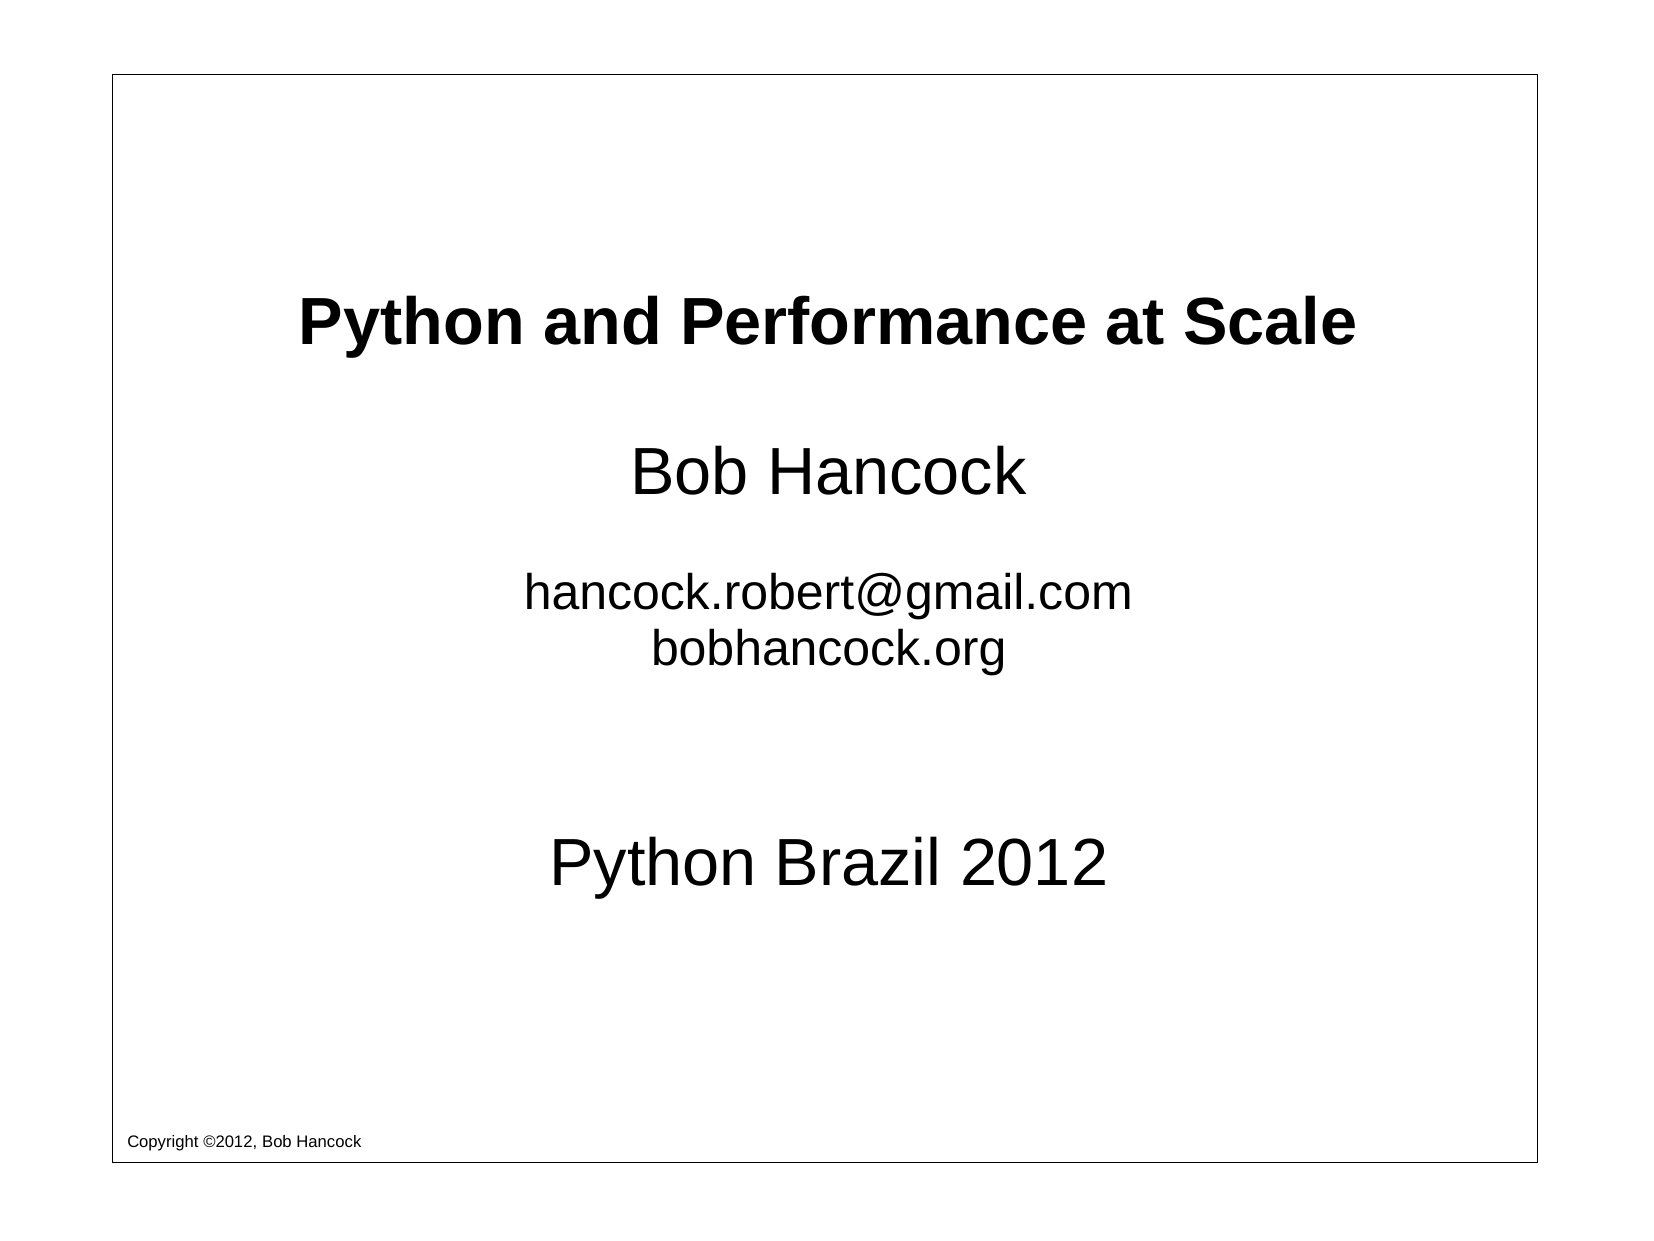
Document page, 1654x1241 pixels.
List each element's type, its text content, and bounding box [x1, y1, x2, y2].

subtitle Python and Performance at Scale Bob Hancock hancock.robert@gmail.com bobhancock.org Python Brazil 2012 [251, 199, 1407, 1135]
text_box Copyright ©2012, Bob Hancock [112, 1125, 377, 1159]
